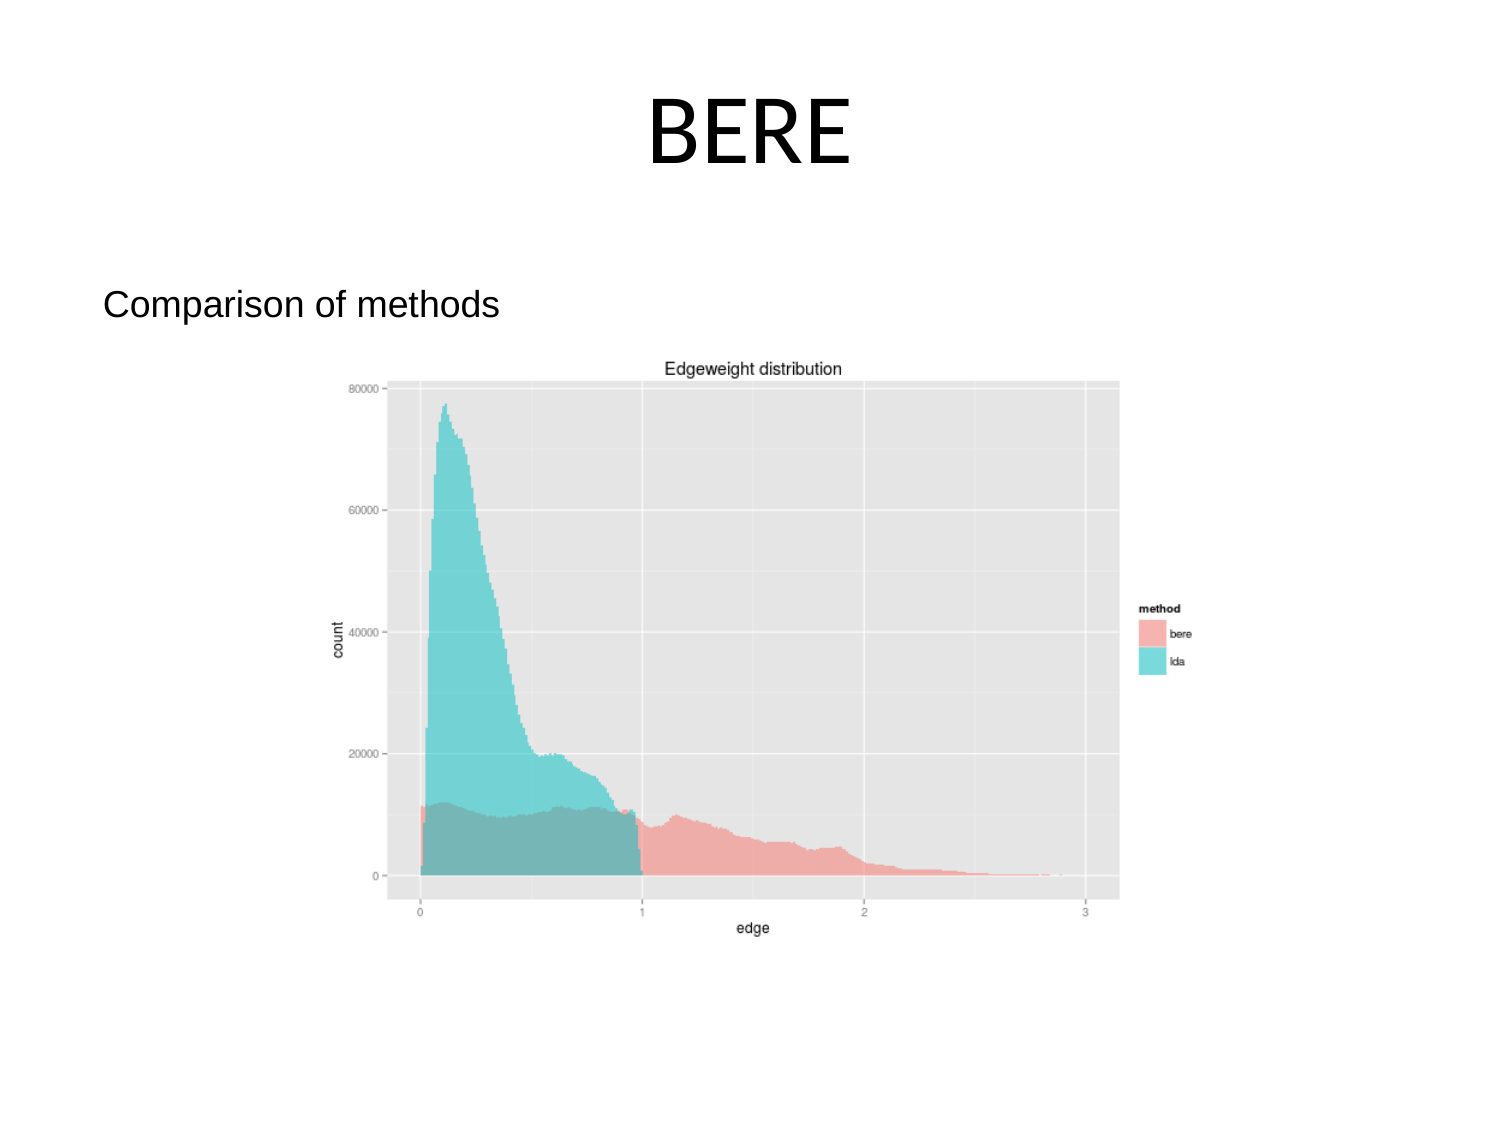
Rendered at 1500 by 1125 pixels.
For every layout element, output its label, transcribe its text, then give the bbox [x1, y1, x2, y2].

text_box Comparison of methods [88, 276, 516, 334]
title BERE [75, 45, 1425, 233]
picture [315, 333, 1235, 950]
